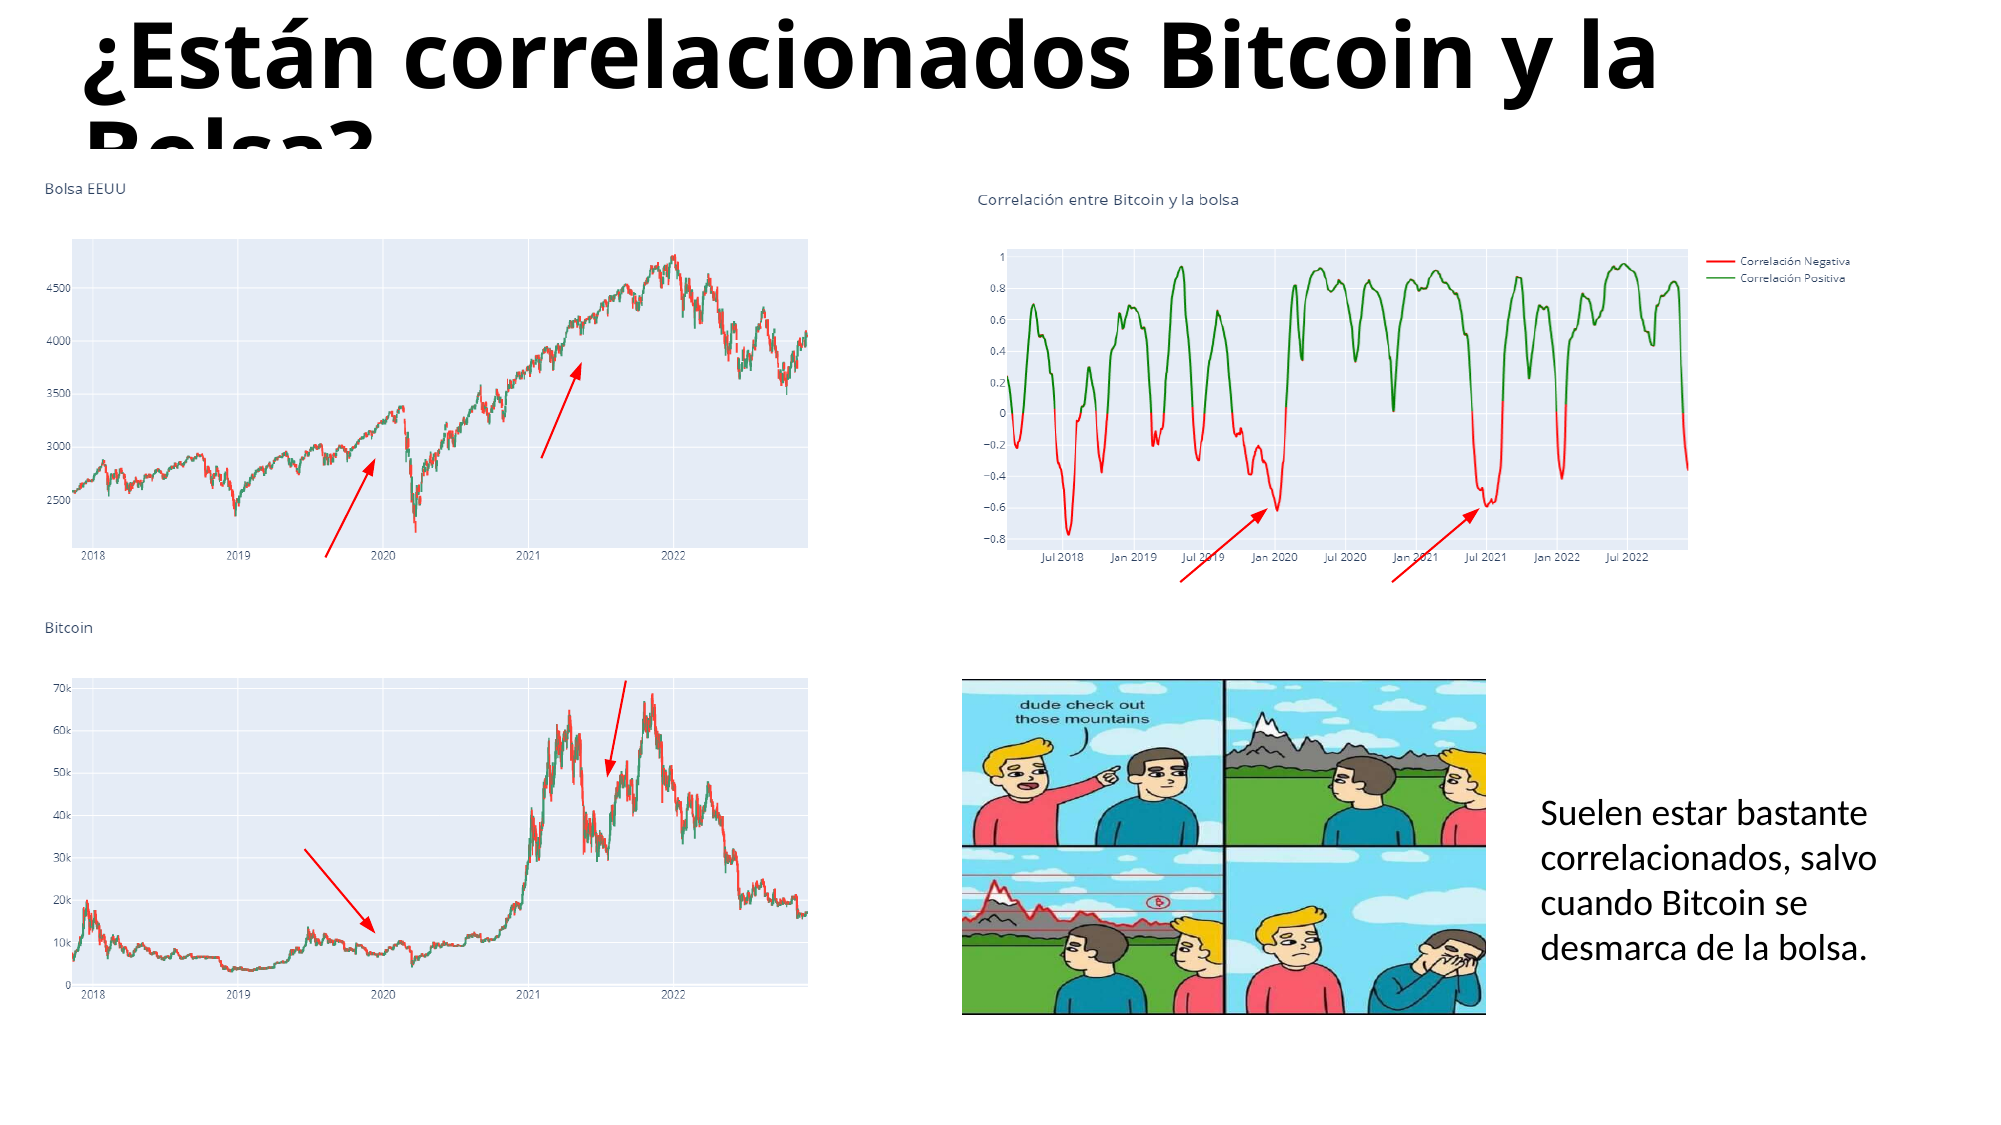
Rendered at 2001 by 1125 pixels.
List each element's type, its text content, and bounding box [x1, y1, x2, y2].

picture [930, 161, 1868, 619]
text_box Suelen estar bastante correlacionados, salvo cuando Bitcoin se desmarca de la bolsa. [1525, 780, 1945, 978]
title ¿Están correlacionados Bitcoin y la Bolsa? [67, 0, 1793, 218]
picture [962, 679, 1486, 1015]
picture [0, 149, 879, 1058]
